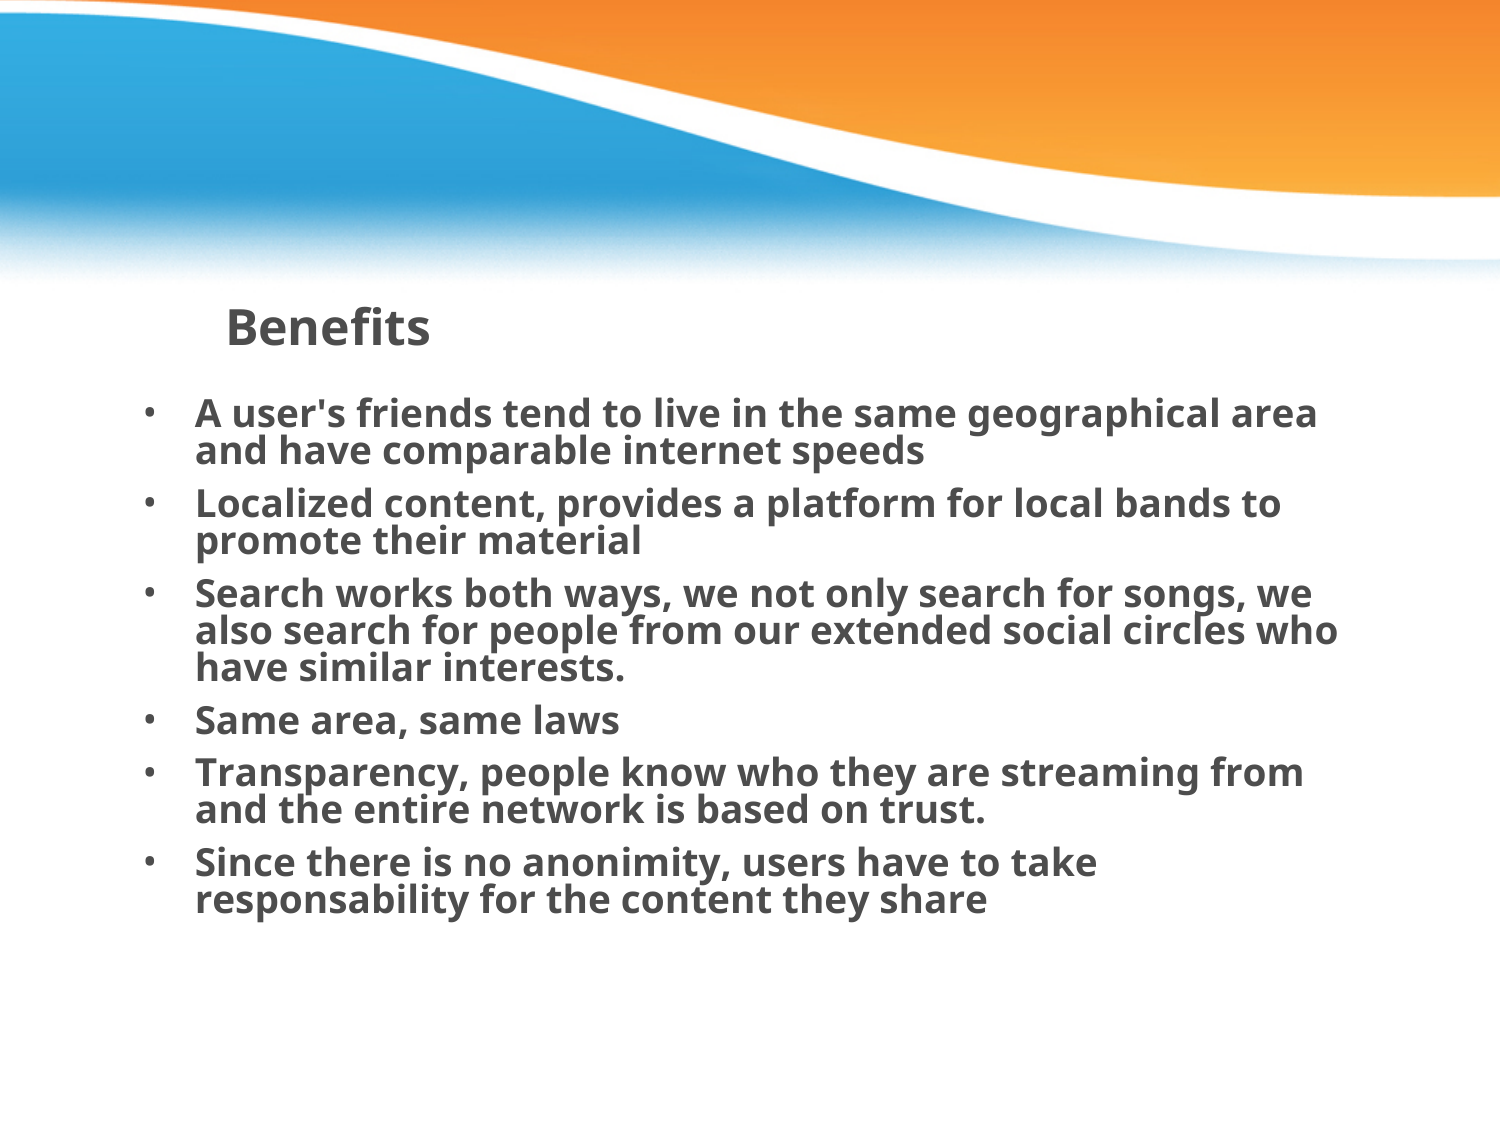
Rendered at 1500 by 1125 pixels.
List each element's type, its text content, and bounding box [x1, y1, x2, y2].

title Benefits [210, 260, 1373, 389]
picture [0, 0, 1500, 1125]
list A user's friends tend to live in the same geographical area and have comparable internet speeds Localized content, provides a platform for local bands to promote their material Search works both ways, we not only search for songs, we also search for people from our extended social circles who have similar interests. Same area, same laws Transparency, people know who they are streaming from and the entire network is based on trust. Since there is no anonimity, users have to take responsability for the content they share [127, 389, 1381, 931]
